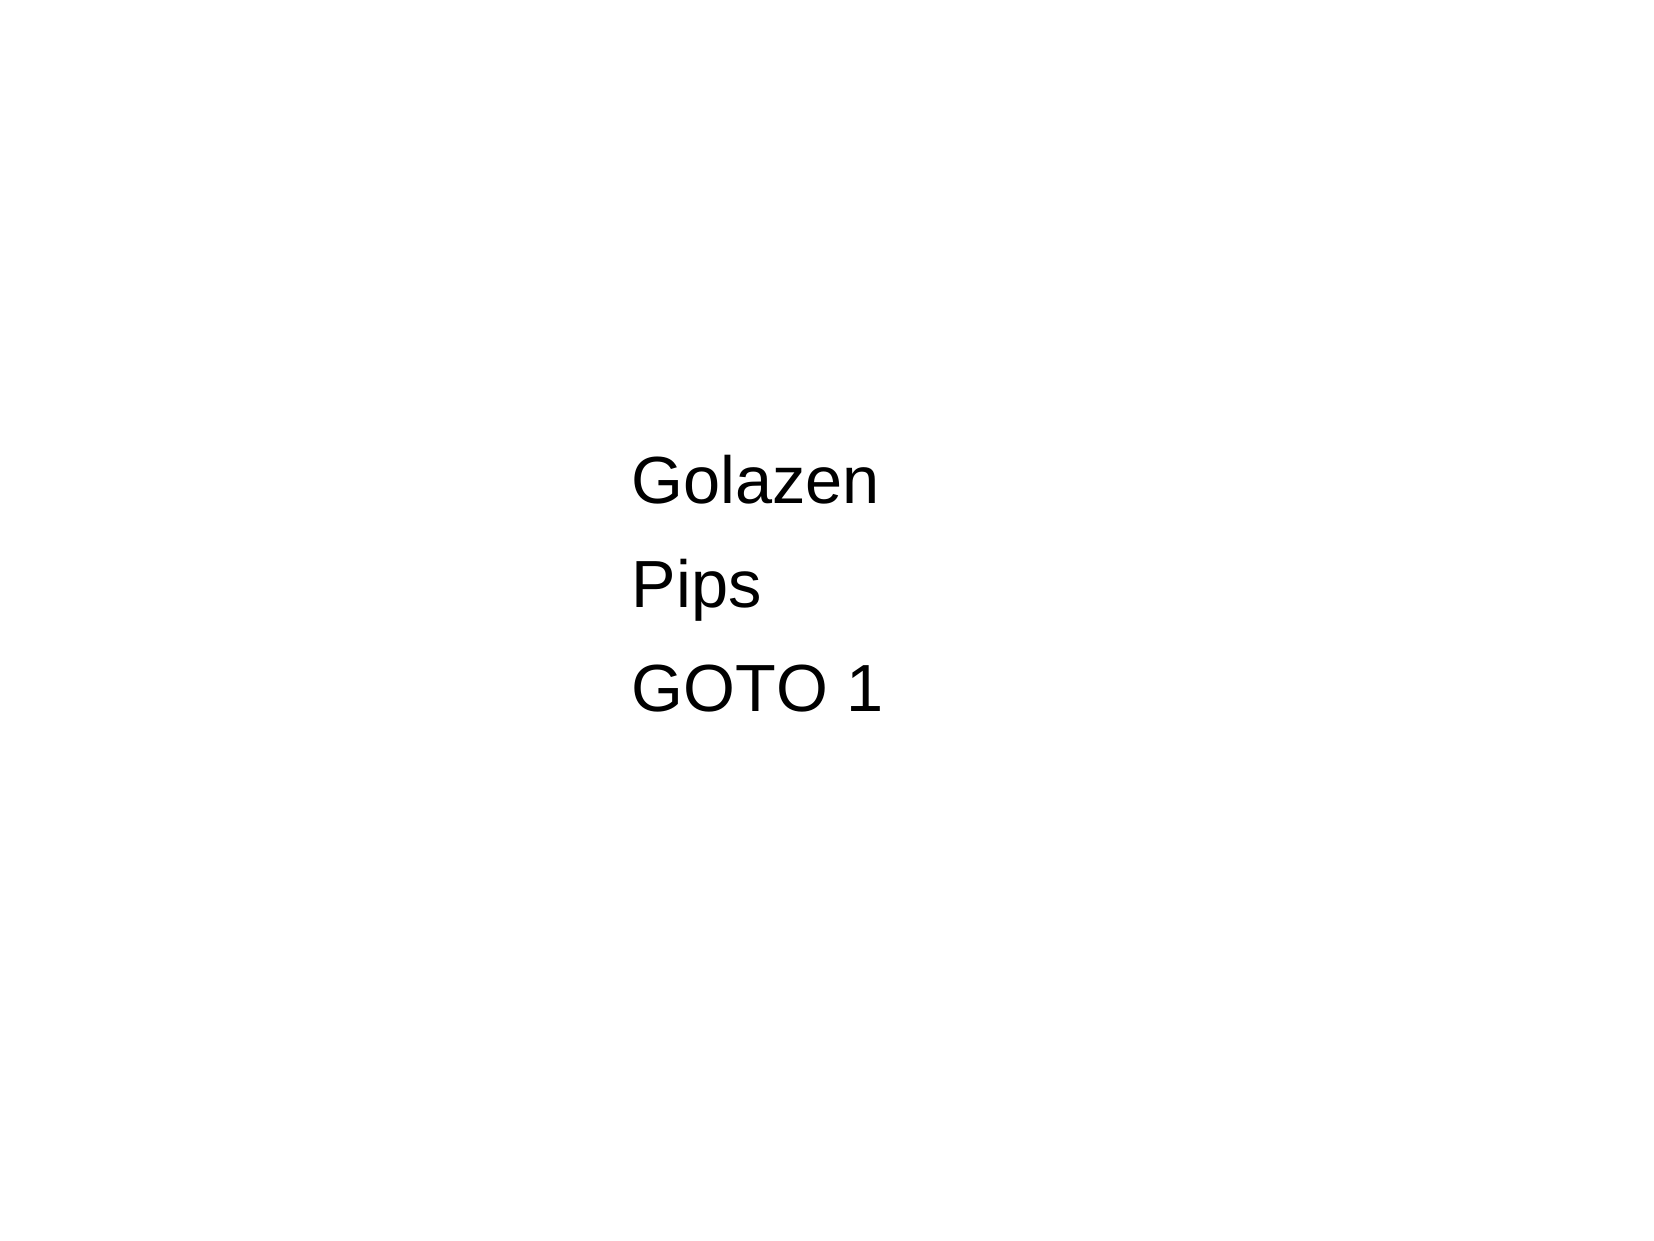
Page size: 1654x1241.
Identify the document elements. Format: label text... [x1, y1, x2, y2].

list Golazen Pips GOTO 1 [614, 442, 1034, 744]
